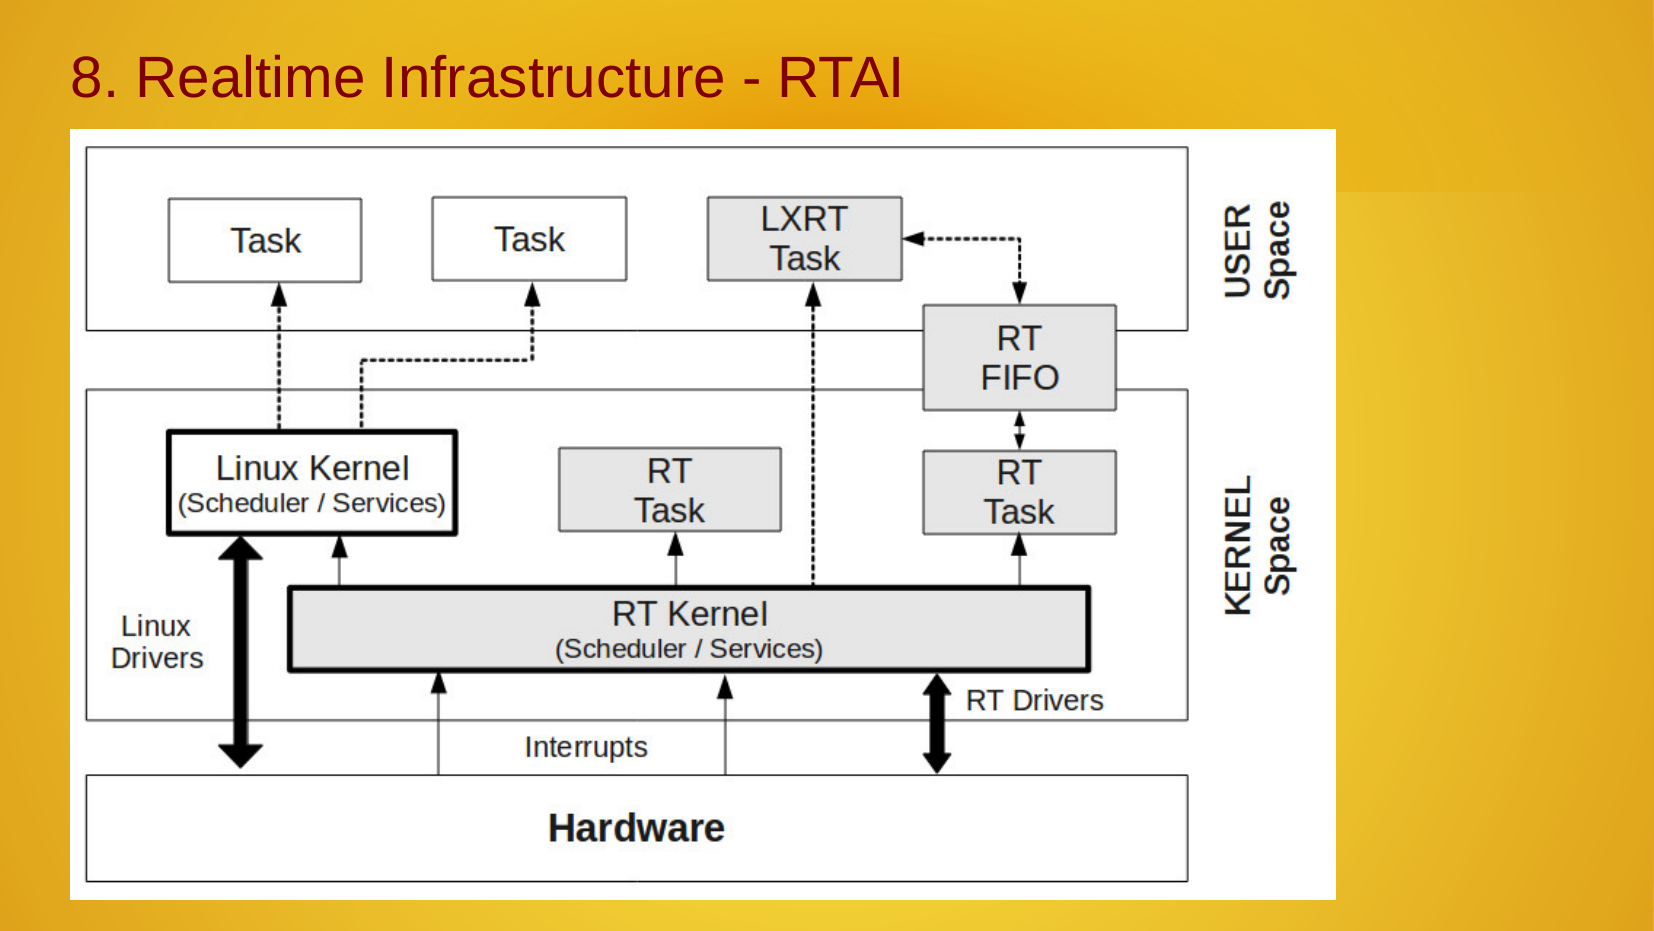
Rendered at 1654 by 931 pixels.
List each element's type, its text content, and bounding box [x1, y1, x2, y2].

picture [70, 129, 1336, 900]
title 8. Realtime Infrastructure - RTAI [70, 0, 1560, 154]
